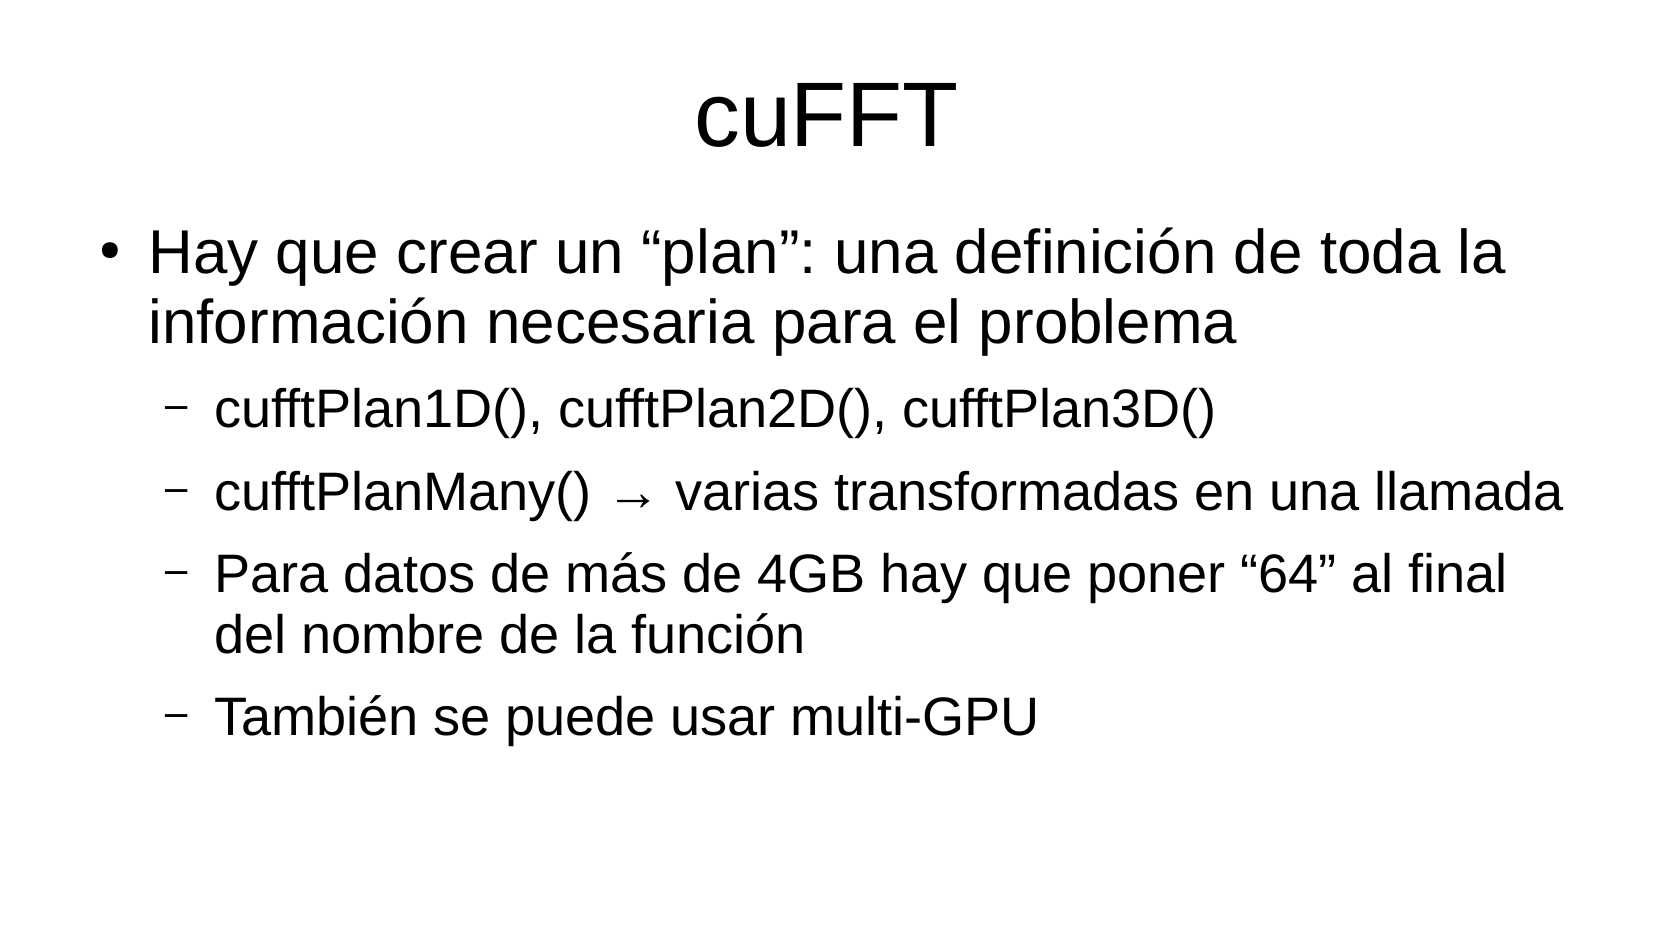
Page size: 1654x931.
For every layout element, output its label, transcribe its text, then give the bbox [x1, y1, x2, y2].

list Hay que crear un “plan”: una definición de toda la información necesaria para el problema cufftPlan1D(), cufftPlan2D(), cufftPlan3D() cufftPlanMany() → varias transformadas en una llamada Para datos de más de 4GB hay que poner “64” al final del nombre de la función También se puede usar multi-GPU [82, 217, 1571, 758]
title cuFFT [82, 37, 1571, 193]
